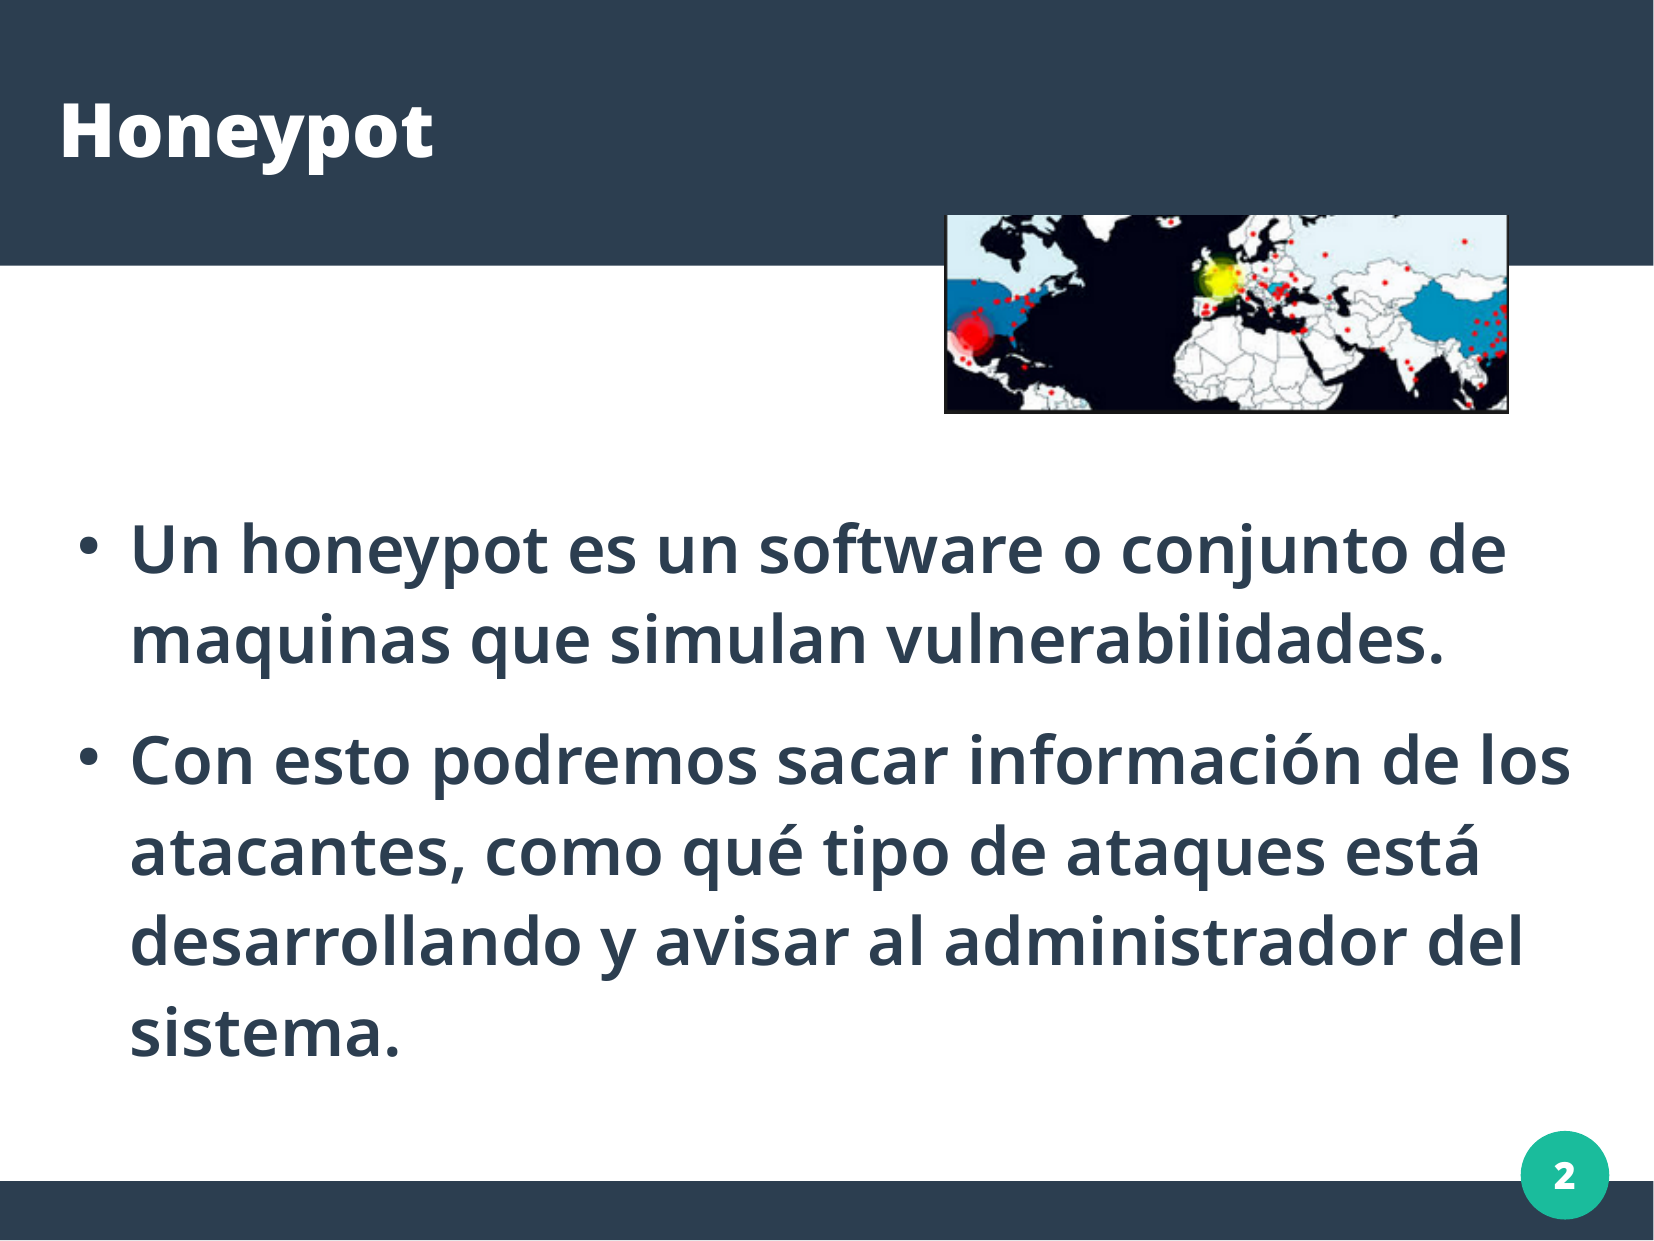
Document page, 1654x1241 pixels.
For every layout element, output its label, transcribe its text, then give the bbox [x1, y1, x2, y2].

title Honeypot [59, 49, 1595, 207]
list Un honeypot es un software o conjunto de maquinas que simulan vulnerabilidades. Con esto podremos sacar información de los atacantes, como qué tipo de ataques está desarrollando y avisar al administrador del sistema. [59, 501, 1595, 1241]
picture [944, 215, 1509, 414]
